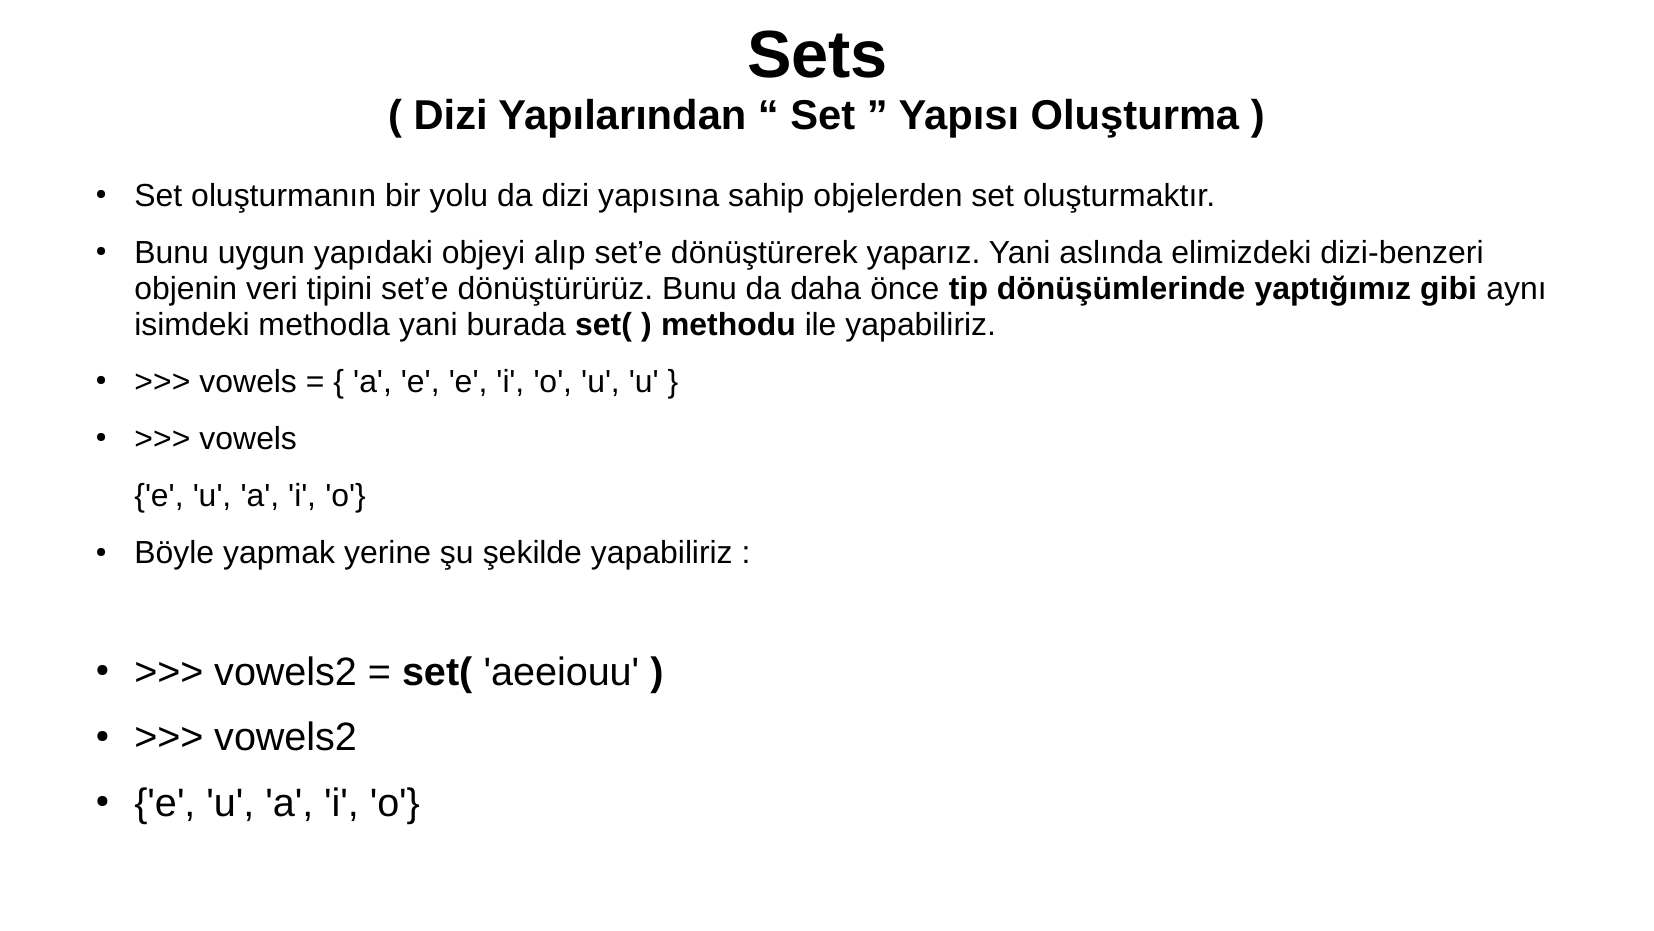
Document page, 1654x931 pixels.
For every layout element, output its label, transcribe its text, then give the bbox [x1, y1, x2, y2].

list Set oluşturmanın bir yolu da dizi yapısına sahip objelerden set oluşturmaktır. Bunu uygun yapıdaki objeyi alıp set’e dönüştürerek yaparız. Yani aslında elimizdeki dizi-benzeri objenin veri tipini set’e dönüştürürüz. Bunu da daha önce tip dönüşümlerinde yaptığımız gibi aynı isimdeki methodla yani burada set( ) methodu ile yapabiliriz. >>> vowels = { 'a', 'e', 'e', 'i', 'o', 'u', 'u' } >>> vowels {'e', 'u', 'a', 'i', 'o'} Böyle yapmak yerine şu şekilde yapabiliriz : >>> vowels2 = set( 'aeeiouu' ) >>> vowels2 {'e', 'u', 'a', 'i', 'o'} [82, 177, 1571, 827]
title Sets ( Dizi Yapılarından “ Set ” Yapısı Oluşturma ) [82, 0, 1571, 156]
